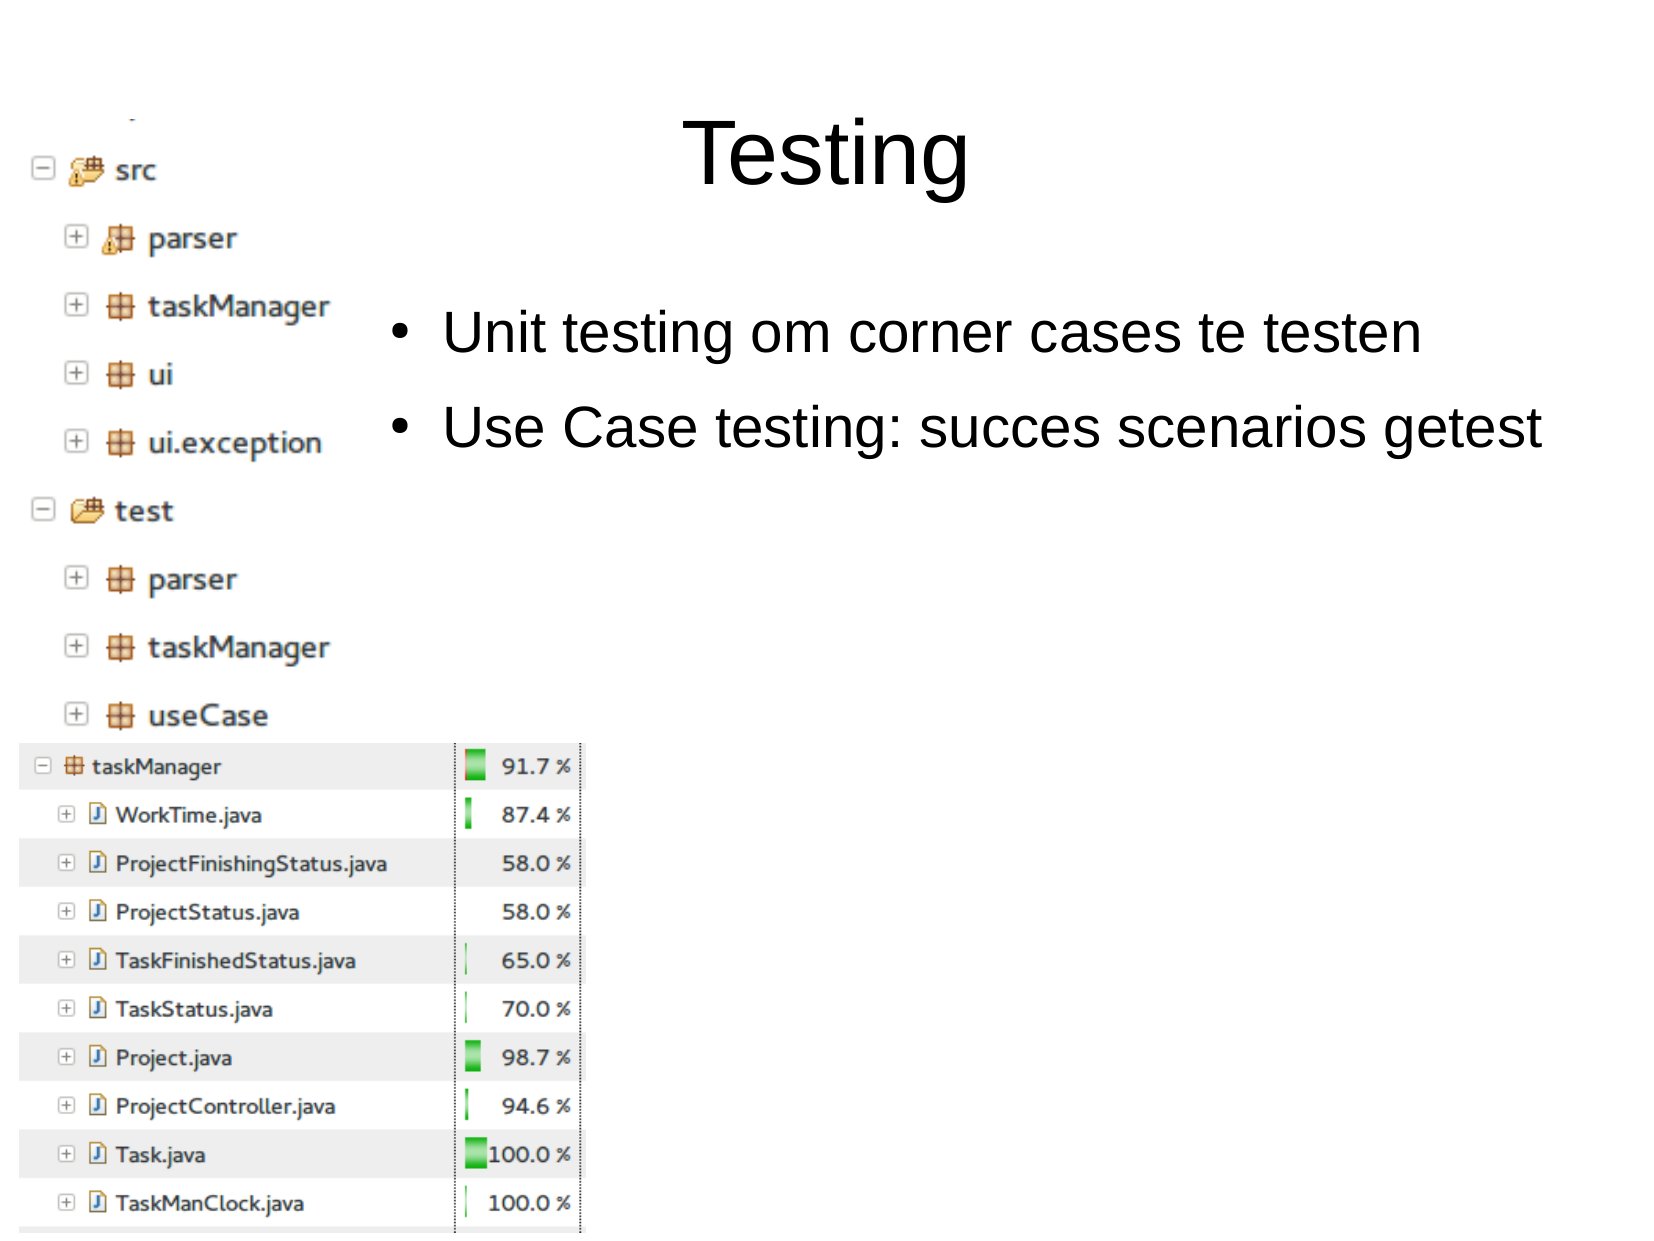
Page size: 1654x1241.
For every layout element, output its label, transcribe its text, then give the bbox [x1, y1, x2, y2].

list Unit testing om corner cases te testen Use Case testing: succes scenarios getest [371, 300, 1654, 1020]
title Testing [82, 49, 1571, 257]
picture [1, 119, 586, 1233]
